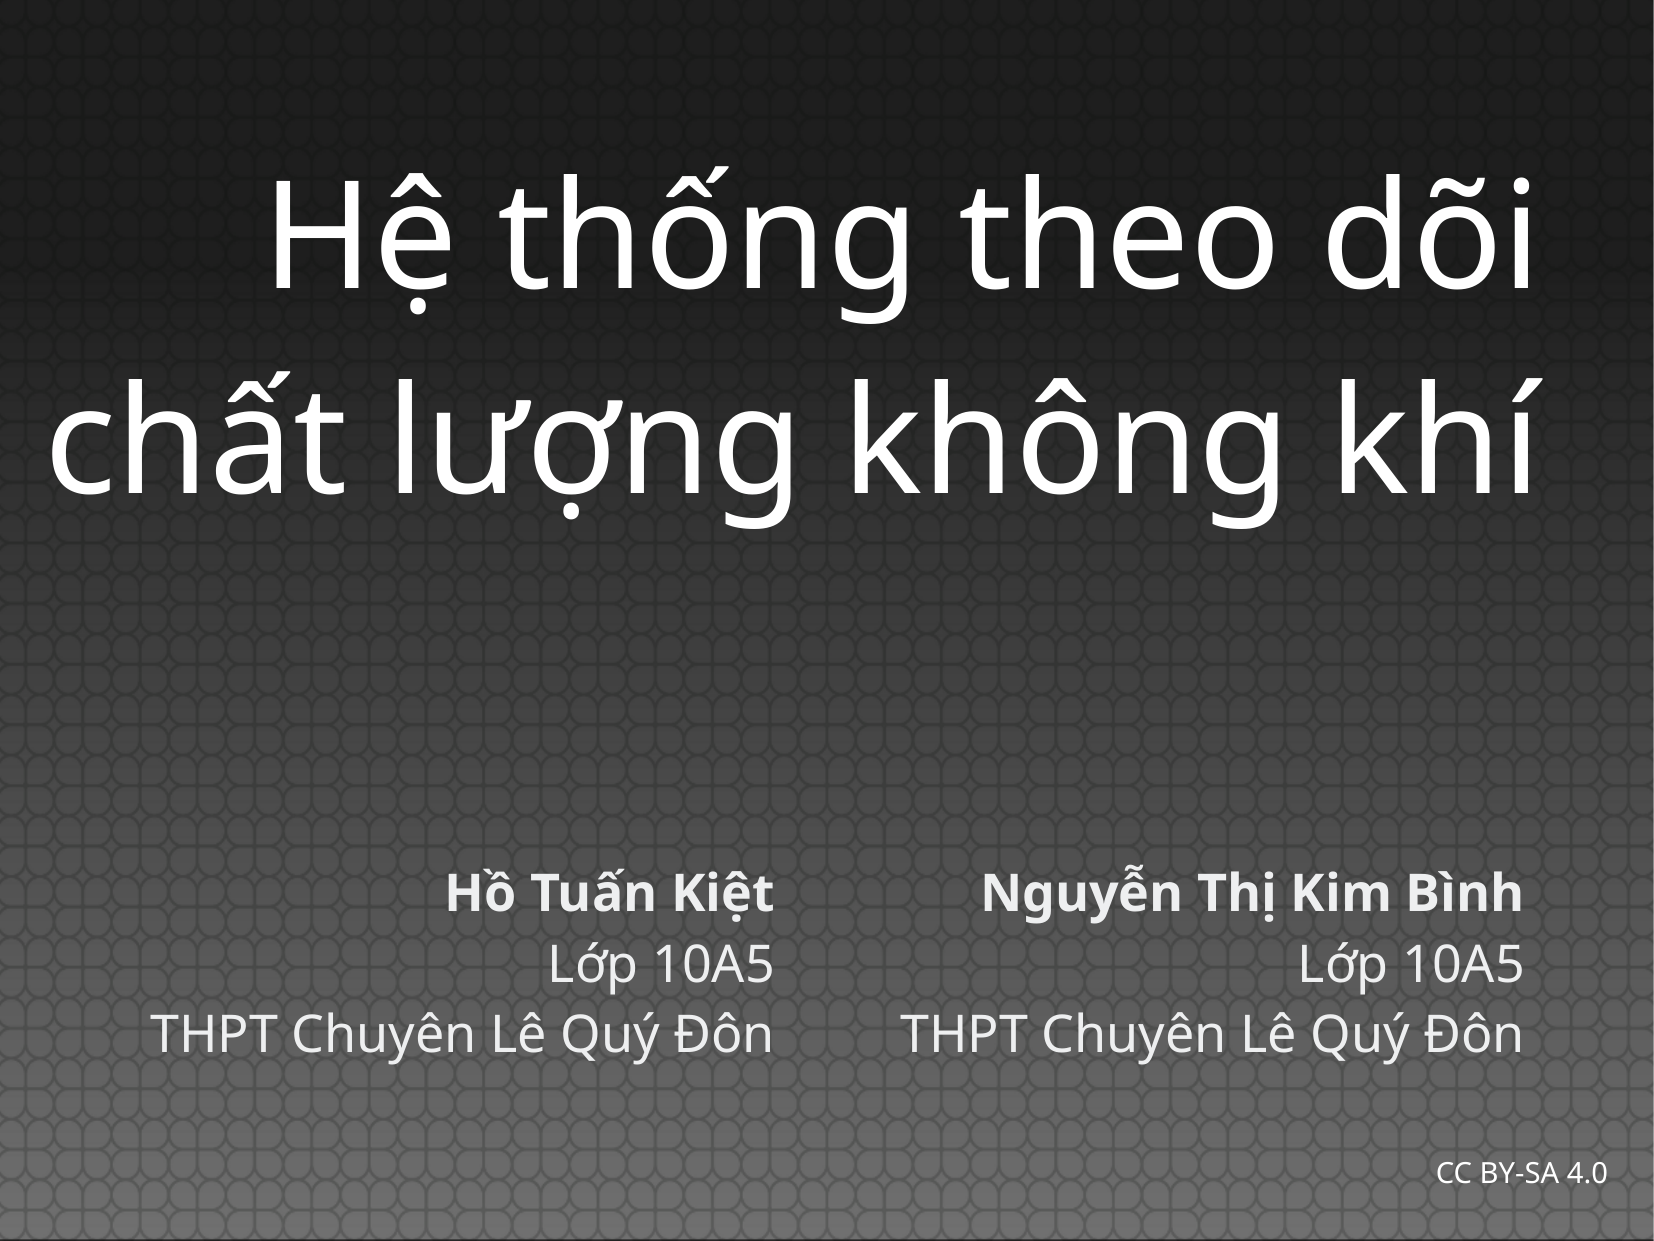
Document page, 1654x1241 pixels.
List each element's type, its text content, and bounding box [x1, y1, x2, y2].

text_box Nguyễn Thị Kim Bình Lớp 10A5 THPT Chuyên Lê Quý Đôn [870, 848, 1540, 1113]
text_box Hệ thống theo dõi chất lượng không khí [75, 121, 1512, 497]
text_box CC BY-SA 4.0 [1210, 1144, 1624, 1229]
picture [0, 0, 1654, 1241]
text_box Hồ Tuấn Kiệt Lớp 10A5 THPT Chuyên Lê Quý Đôn [90, 848, 790, 1113]
